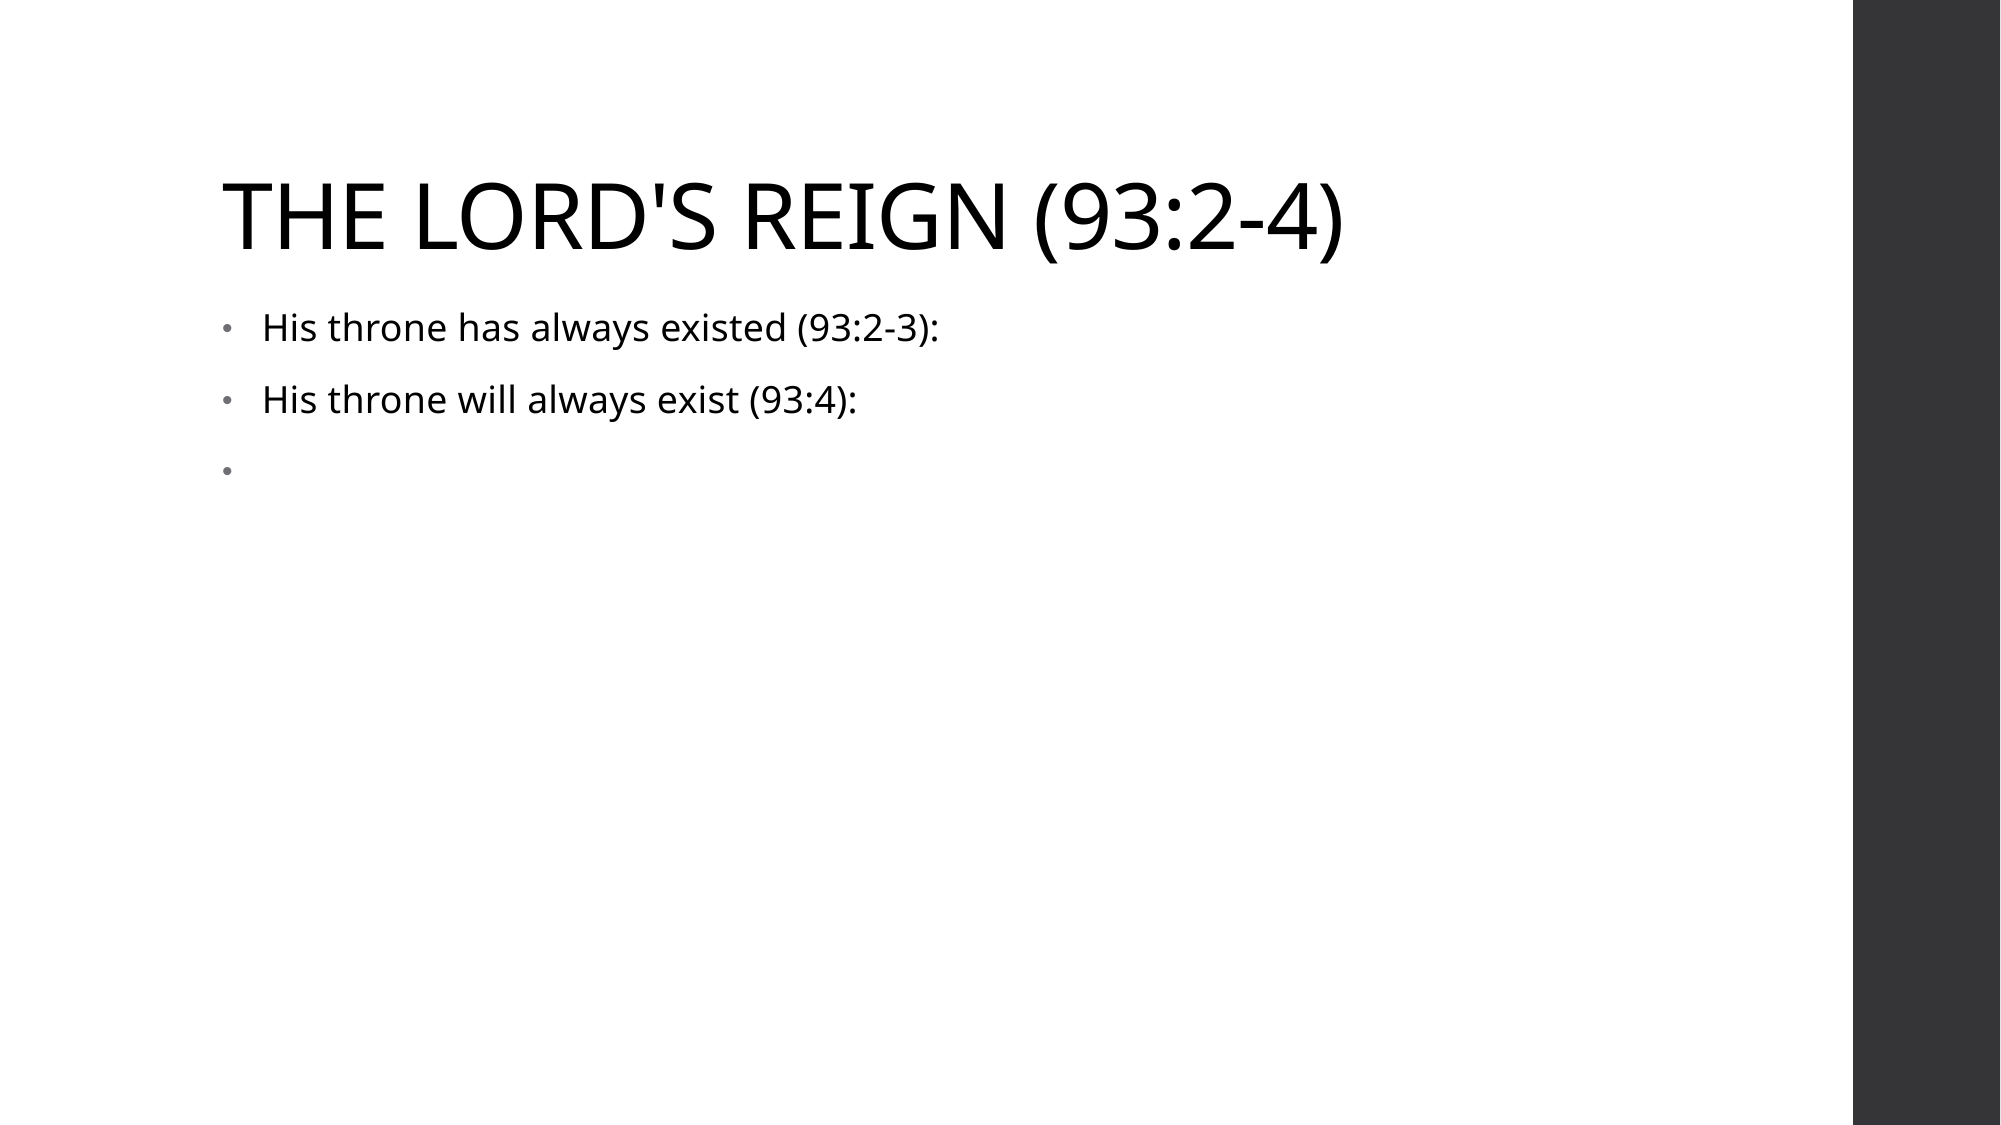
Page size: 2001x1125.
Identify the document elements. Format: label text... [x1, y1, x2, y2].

title THE LORD'S REIGN (93:2-4) [206, 60, 1797, 278]
list His throne has always existed (93:2-3): His throne will always exist (93:4): [206, 299, 1617, 1014]
